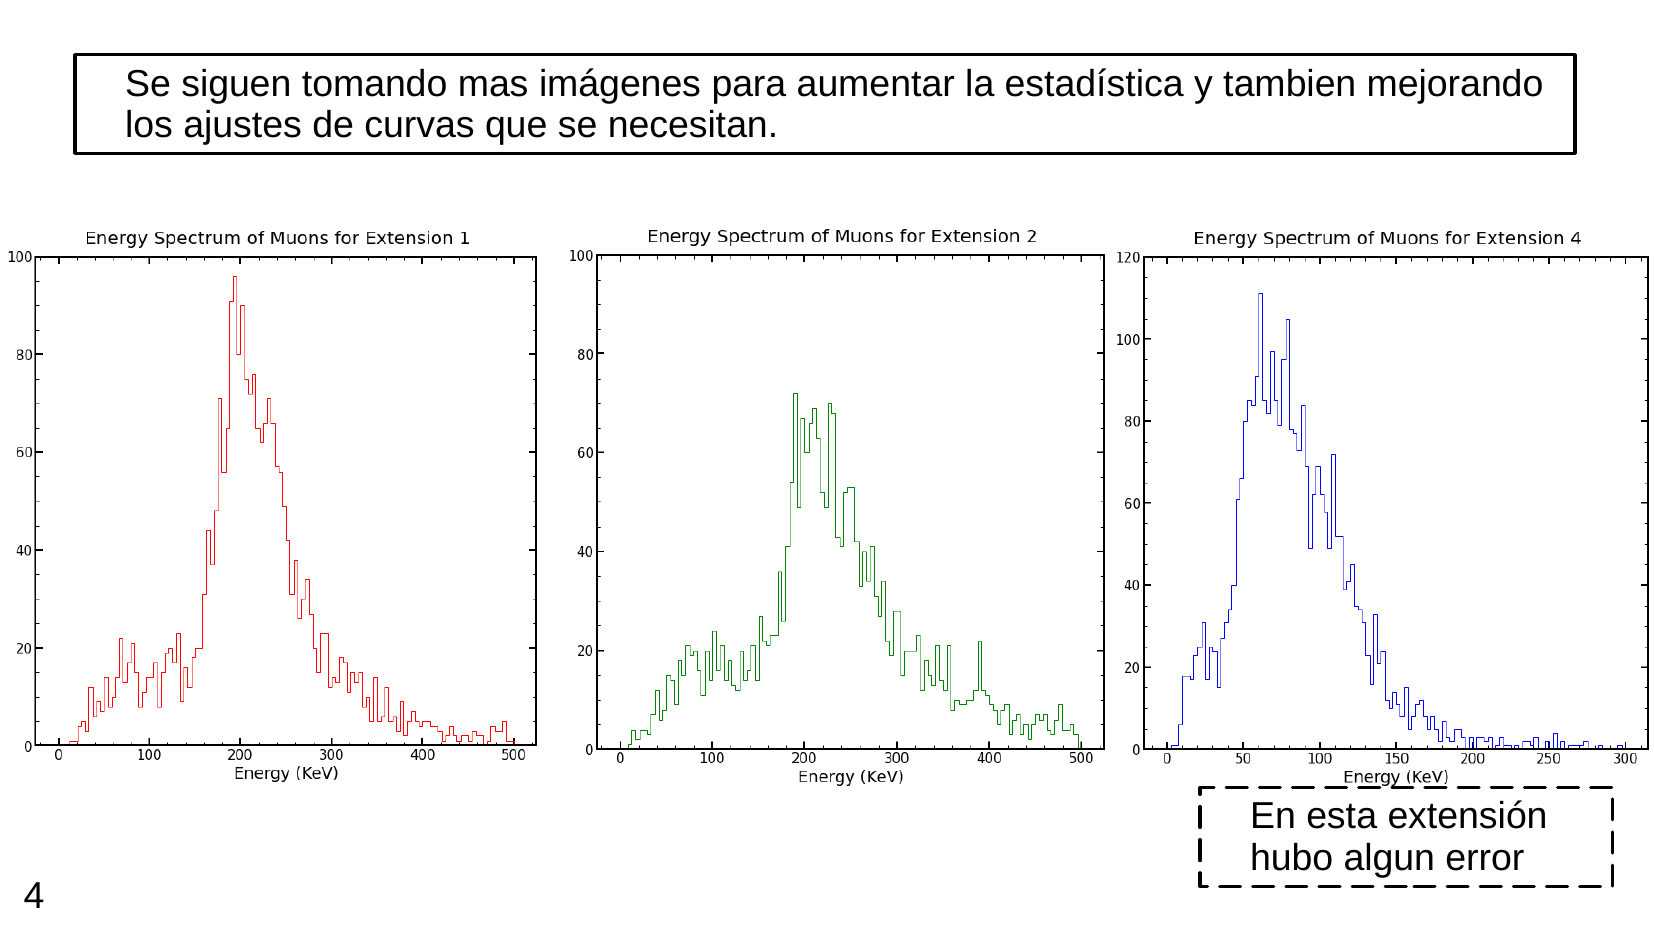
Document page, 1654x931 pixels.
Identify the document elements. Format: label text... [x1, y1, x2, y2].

text_box <number> [8, 867, 638, 931]
text_box Se siguen tomando mas imágenes para aumentar la estadística y tambien mejorando los ajustes de curvas que se necesitan. [75, 54, 1576, 154]
text_box En esta extensión hubo algun error [1200, 792, 1613, 887]
picture [561, 222, 1654, 792]
picture [0, 224, 542, 788]
